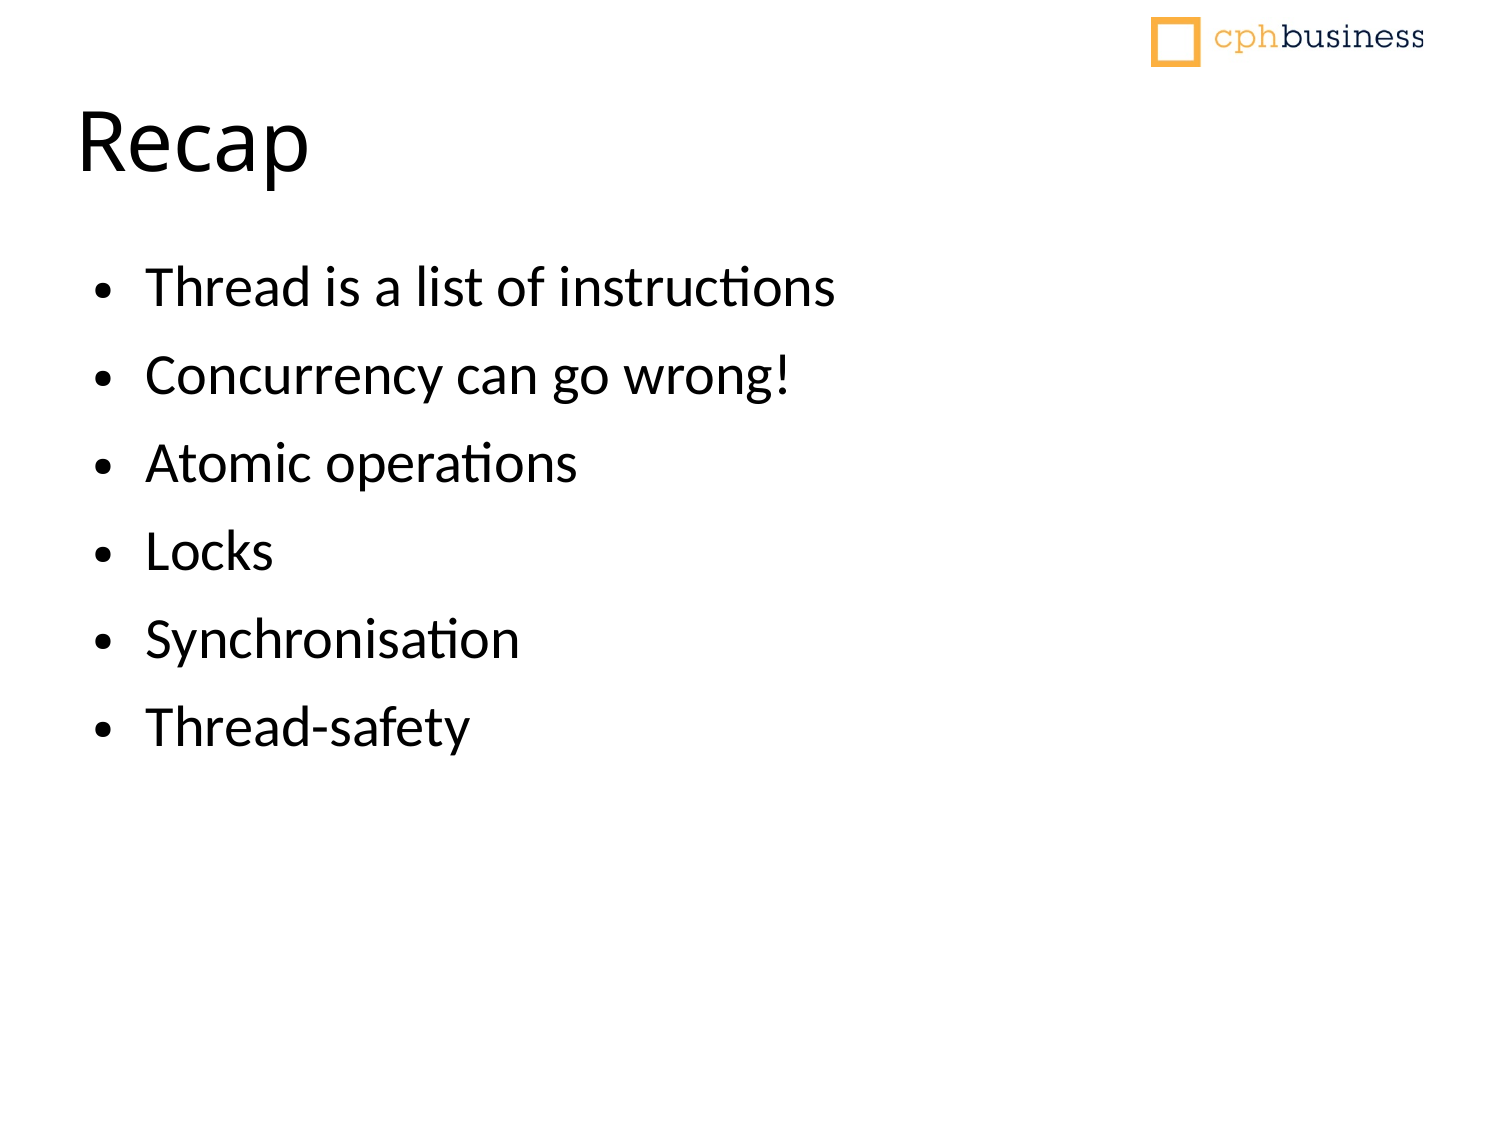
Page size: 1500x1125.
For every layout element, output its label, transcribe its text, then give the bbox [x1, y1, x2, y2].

list Thread is a list of instructions Concurrency can go wrong! Atomic operations Locks Synchronisation Thread-safety [75, 263, 1425, 916]
title Recap [75, 44, 1425, 233]
picture [1151, 17, 1424, 44]
